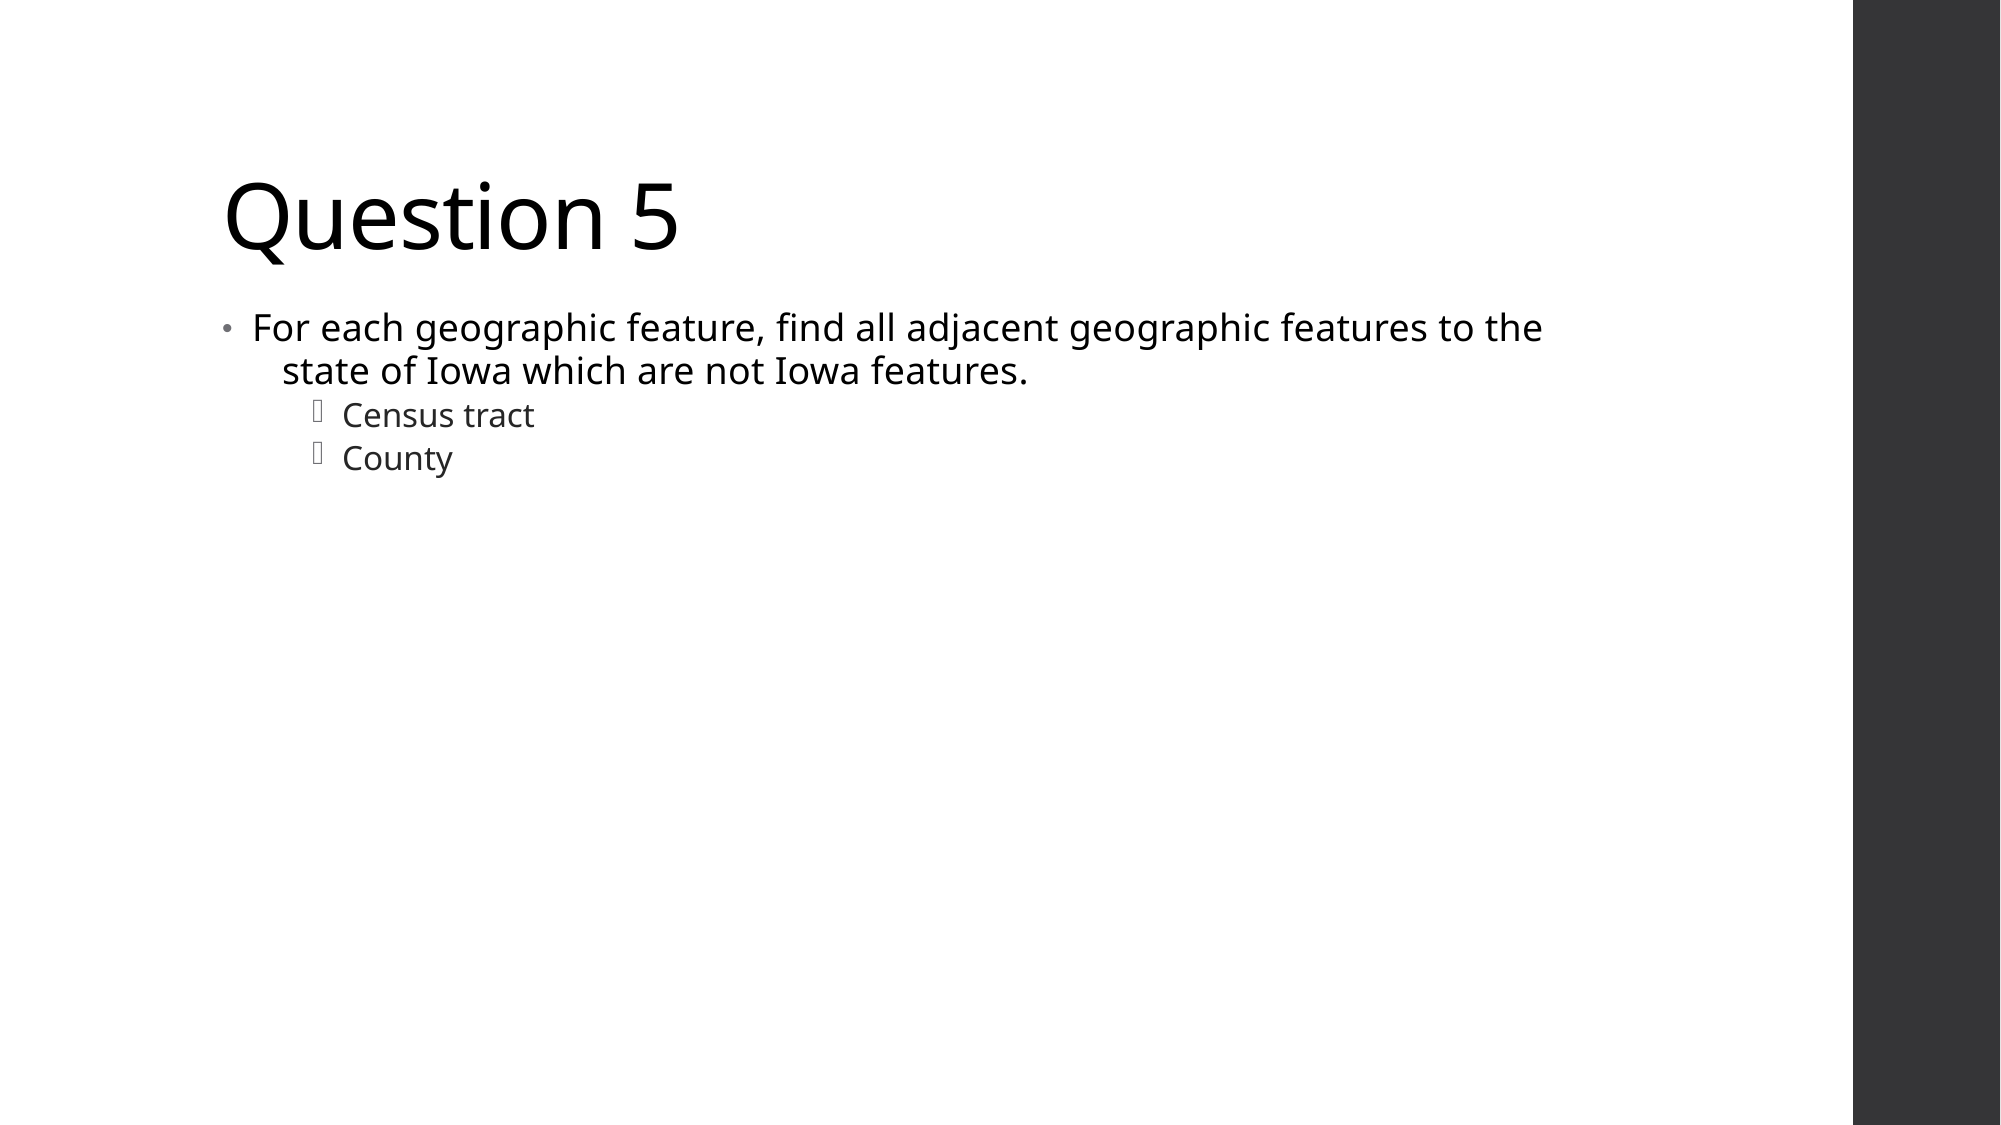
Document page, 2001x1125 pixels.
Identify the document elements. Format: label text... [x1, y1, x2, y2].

list For each geographic feature, find all adjacent geographic features to the state of Iowa which are not Iowa features. Census tract County [206, 299, 1617, 1014]
title Question 5 [206, 60, 1797, 278]
